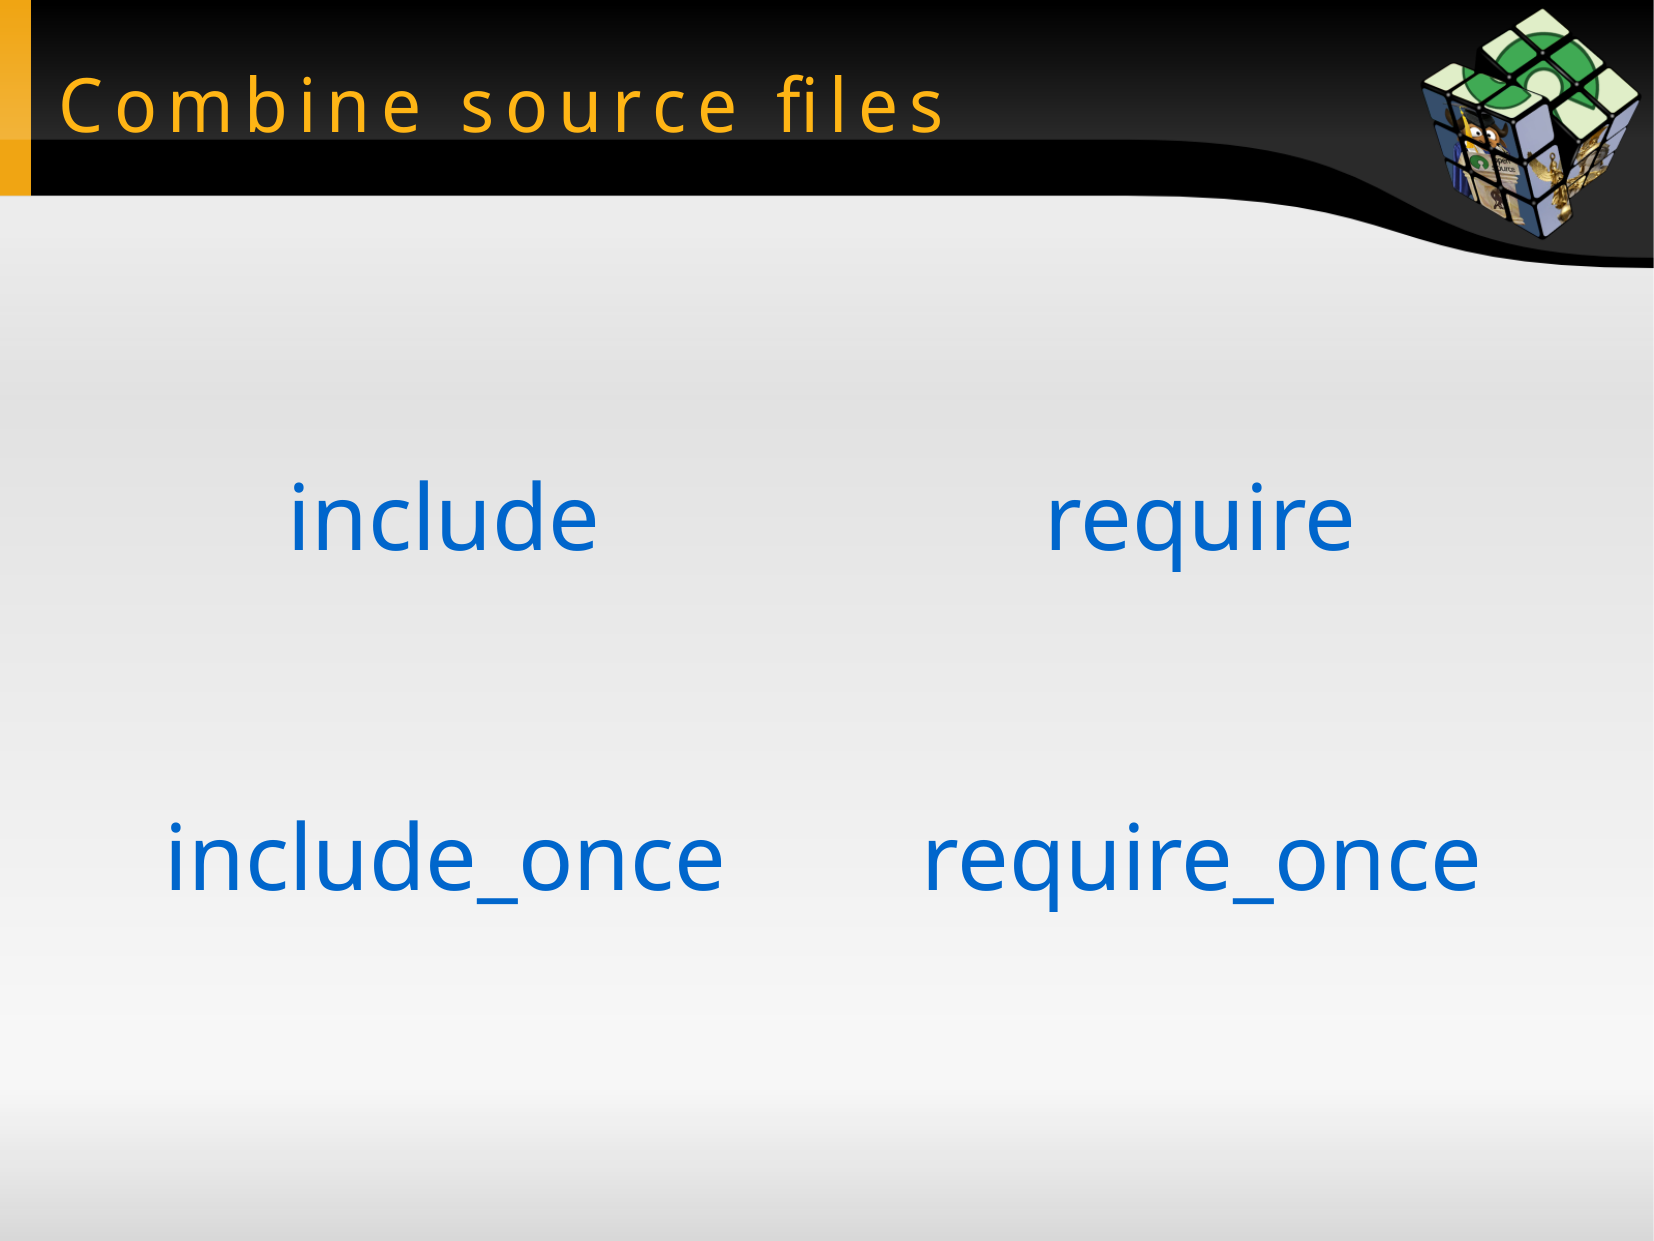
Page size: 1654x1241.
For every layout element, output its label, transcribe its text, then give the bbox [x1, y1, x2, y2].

title Combine source files [59, 29, 1270, 178]
text_box include [273, 444, 605, 563]
text_box require [1029, 444, 1363, 563]
picture [0, 0, 1654, 1241]
text_box include_once [150, 784, 728, 903]
text_box require_once [906, 784, 1487, 903]
